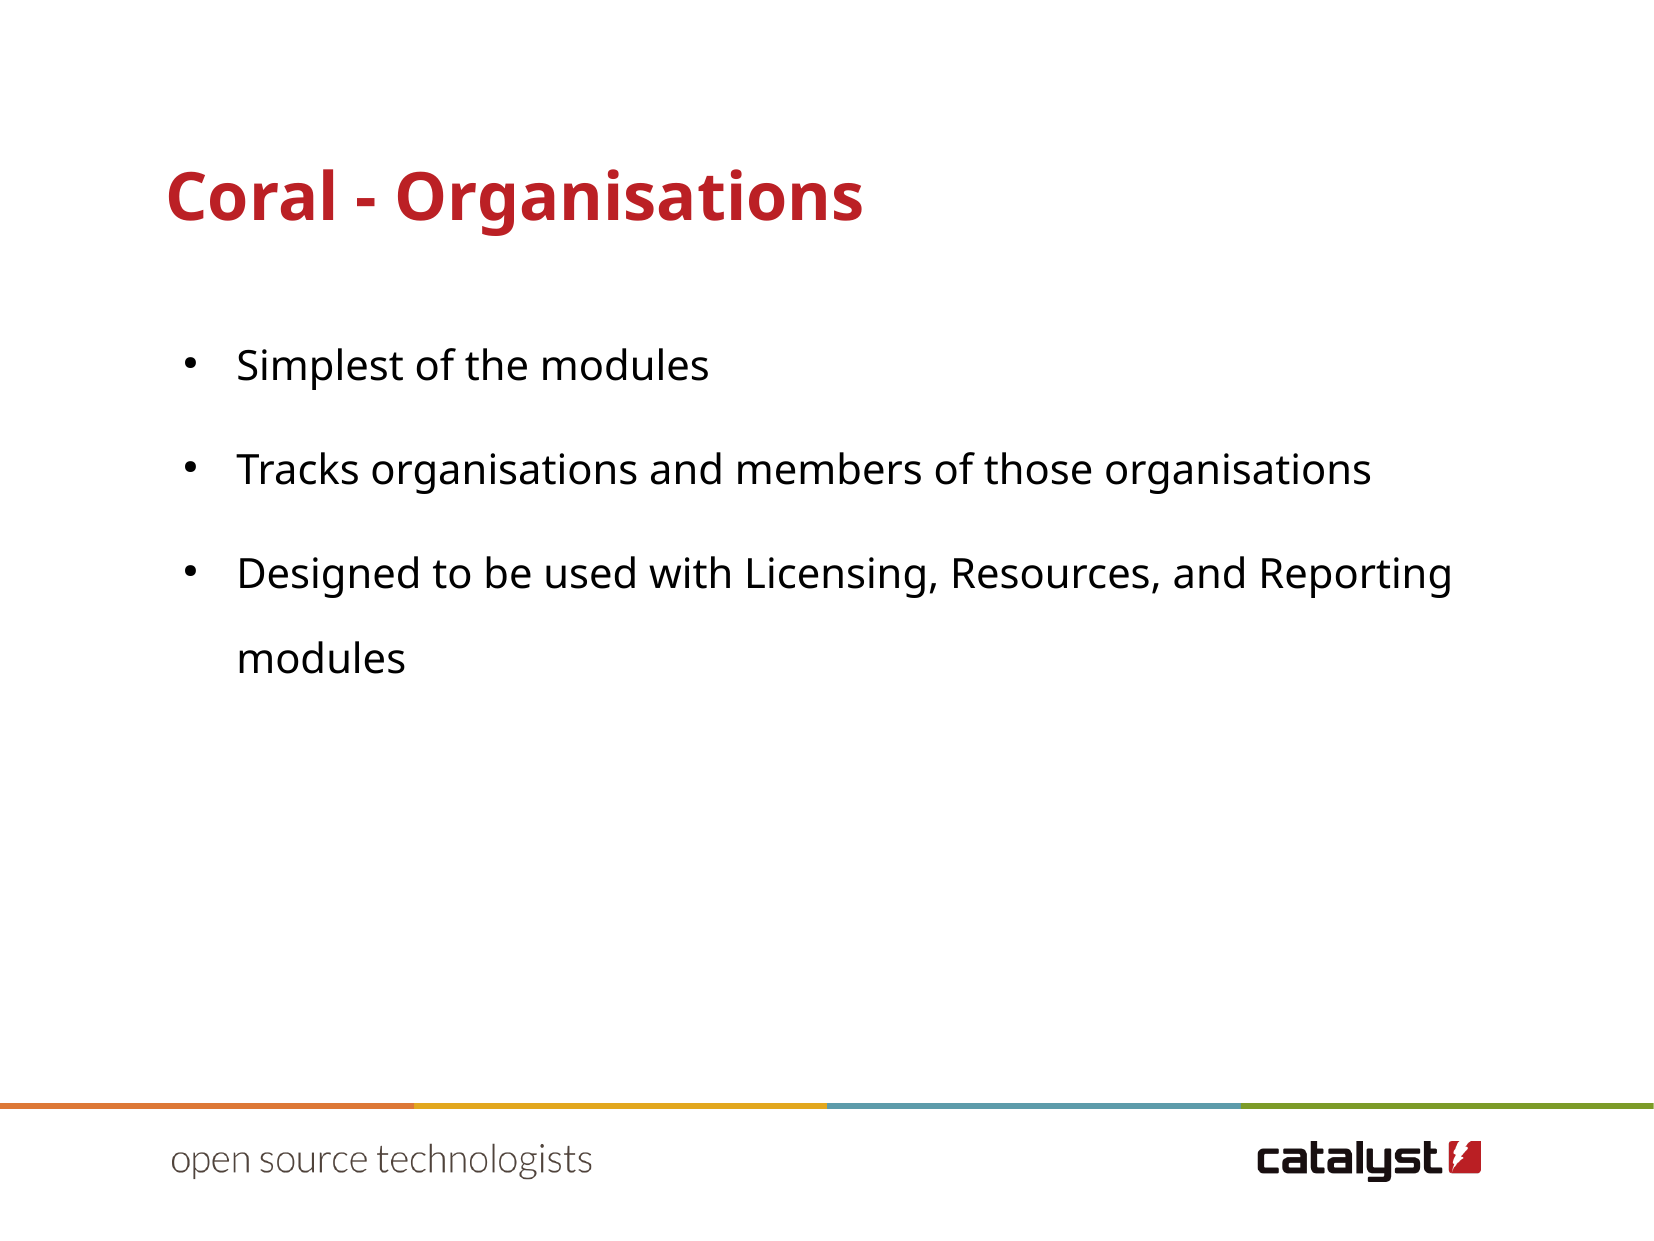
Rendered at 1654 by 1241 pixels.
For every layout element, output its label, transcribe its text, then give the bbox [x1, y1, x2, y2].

picture [0, 1103, 1654, 1182]
list Simplest of the modules Tracks organisations and members of those organisations Designed to be used with Licensing, Resources, and Reporting modules [165, 307, 1489, 1027]
title Coral - Organisations [165, 90, 1489, 298]
